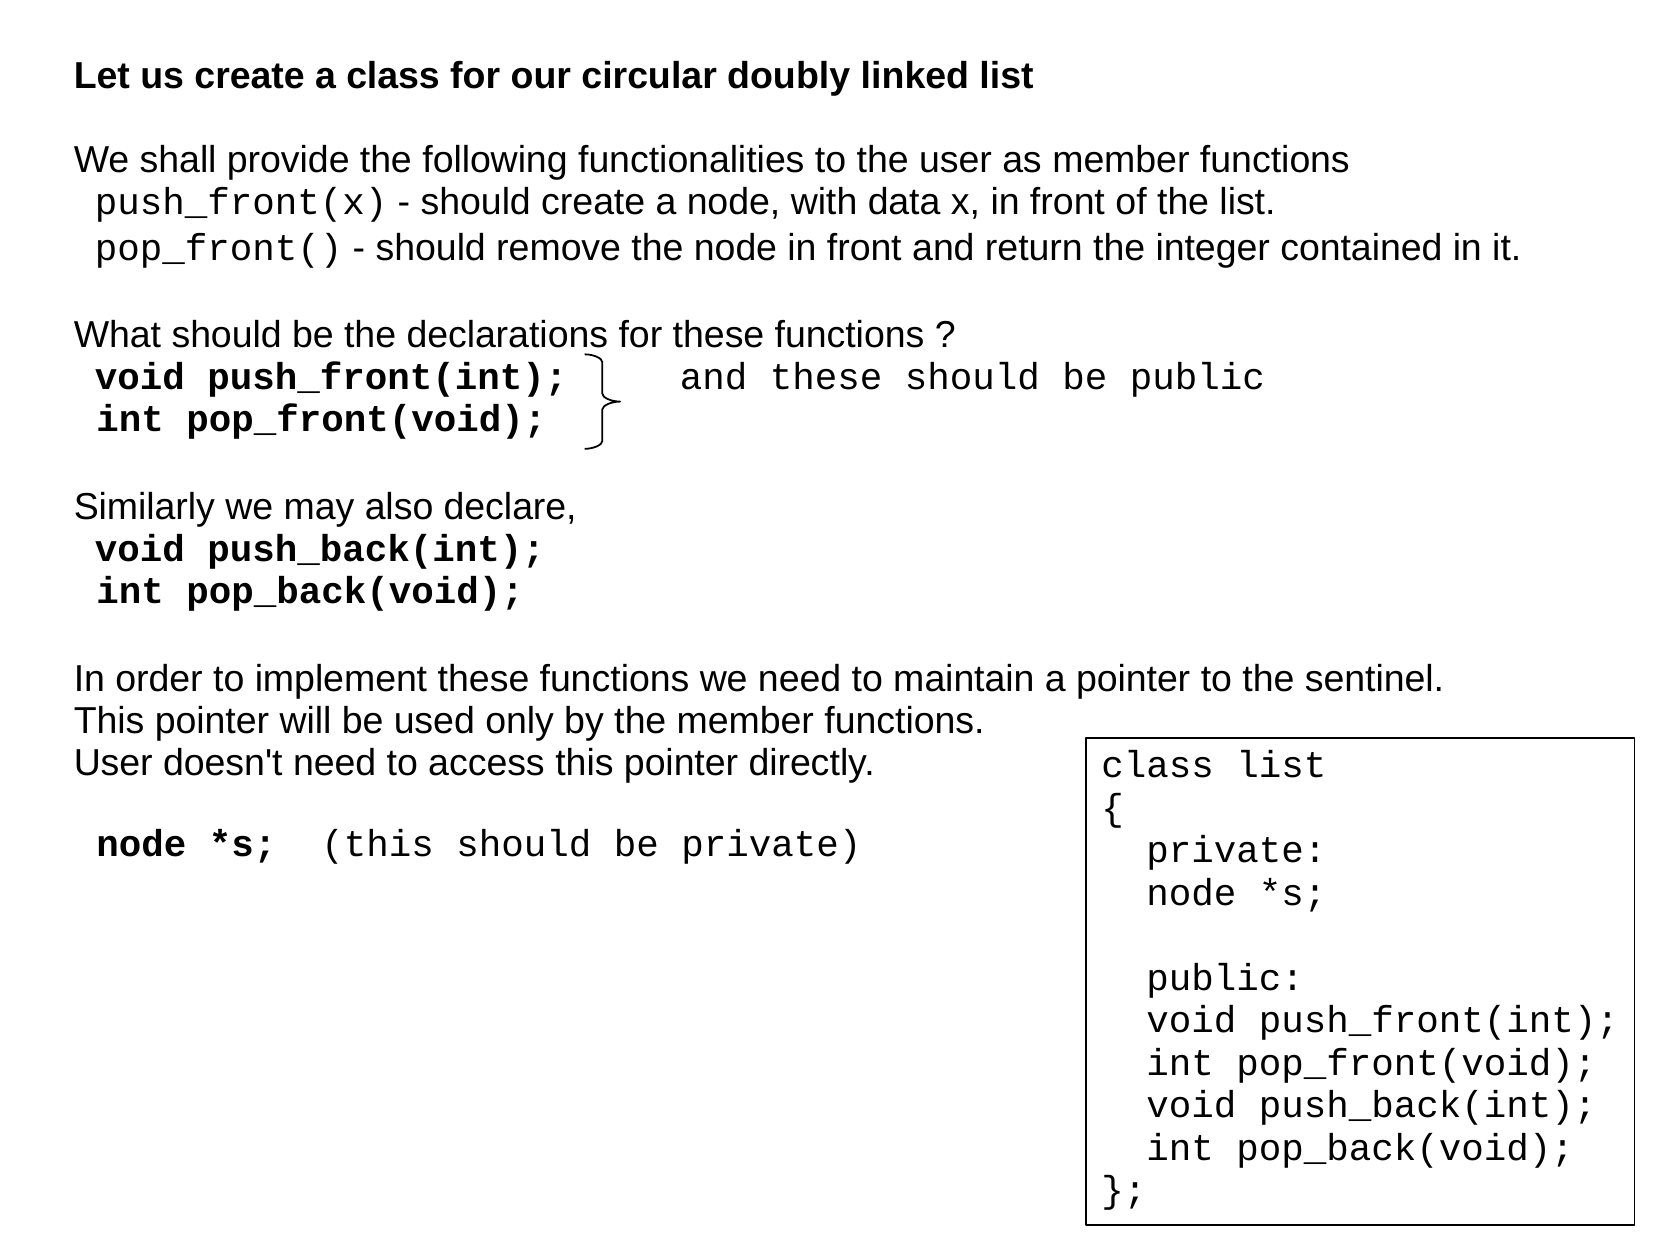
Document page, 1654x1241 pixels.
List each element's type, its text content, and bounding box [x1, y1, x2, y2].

text_box Let us create a class for our circular doubly linked list We shall provide the following functionalities to the user as member functions push_front(x) - should create a node, with data x, in front of the list. pop_front() - should remove the node in front and return the integer contained in it. What should be the declarations for these functions ? void push_front(int); and these should be public int pop_front(void); Similarly we may also declare, void push_back(int); int pop_back(void); In order to implement these functions we need to maintain a pointer to the sentinel. This pointer will be used only by the member functions. User doesn't need to access this pointer directly. node *s; (this should be private) [59, 47, 1537, 878]
text_box class list { private: node *s; public: void push_front(int); int pop_front(void); void push_back(int); int pop_back(void); }; [1085, 738, 1635, 1226]
